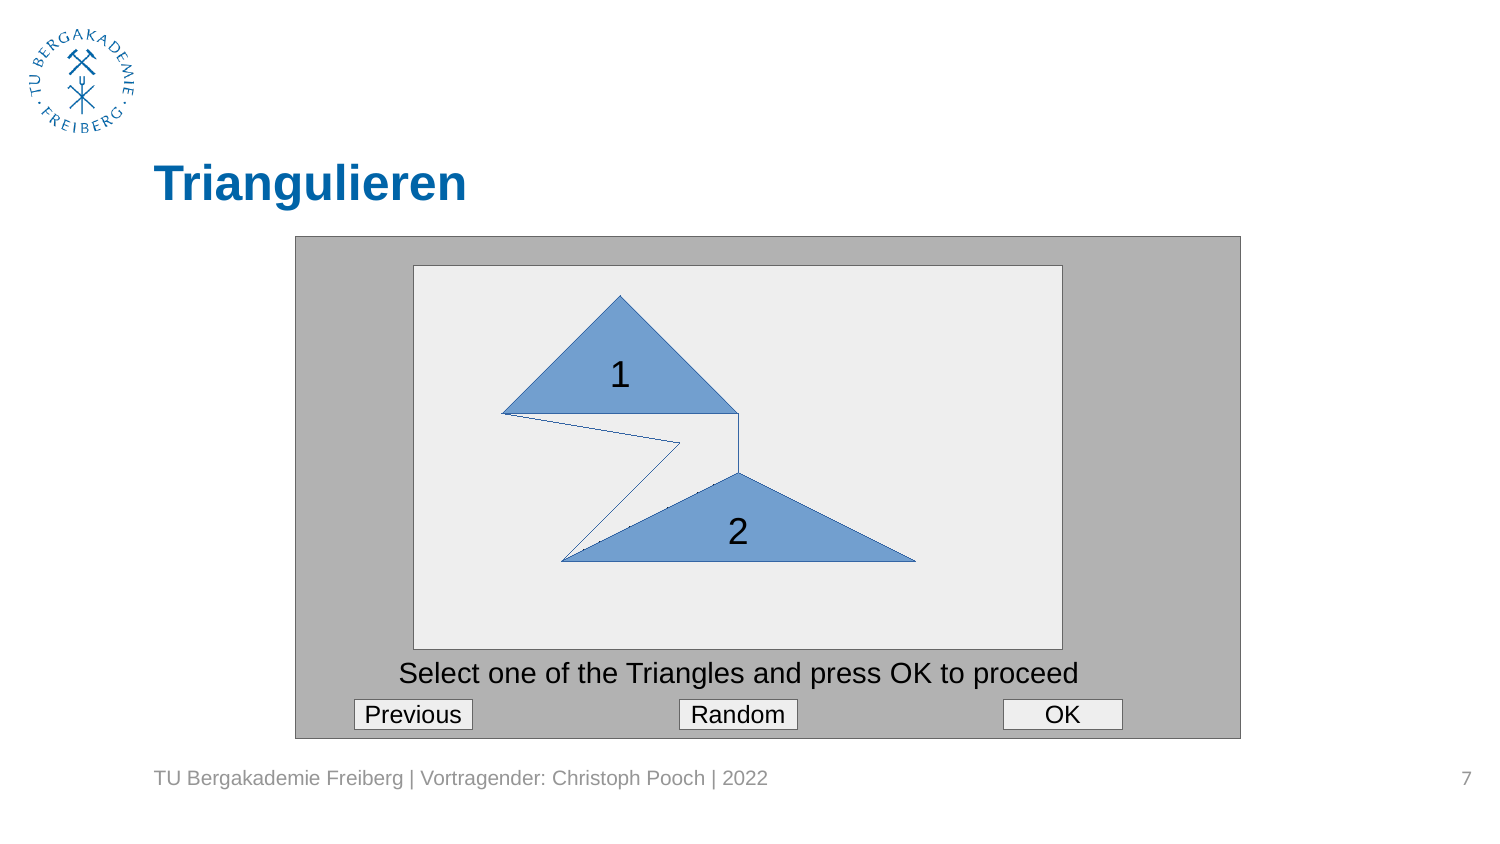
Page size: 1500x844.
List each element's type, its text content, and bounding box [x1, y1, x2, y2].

text_box Previous [354, 699, 473, 730]
text_box Select one of the Triangles and press OK to proceed [383, 649, 1123, 730]
list Triangulieren [153, 150, 1353, 221]
picture [29, 29, 134, 133]
text_box Random [679, 699, 798, 730]
text_box 2 [561, 472, 916, 562]
text_box [295, 236, 1241, 739]
footer TU Bergakademie Freiberg | Vortragender: Christoph Pooch | 2022 [153, 764, 1353, 824]
text_box OK [1003, 699, 1123, 730]
text_box 1 [501, 295, 739, 414]
slide_number 3 [1352, 764, 1473, 825]
